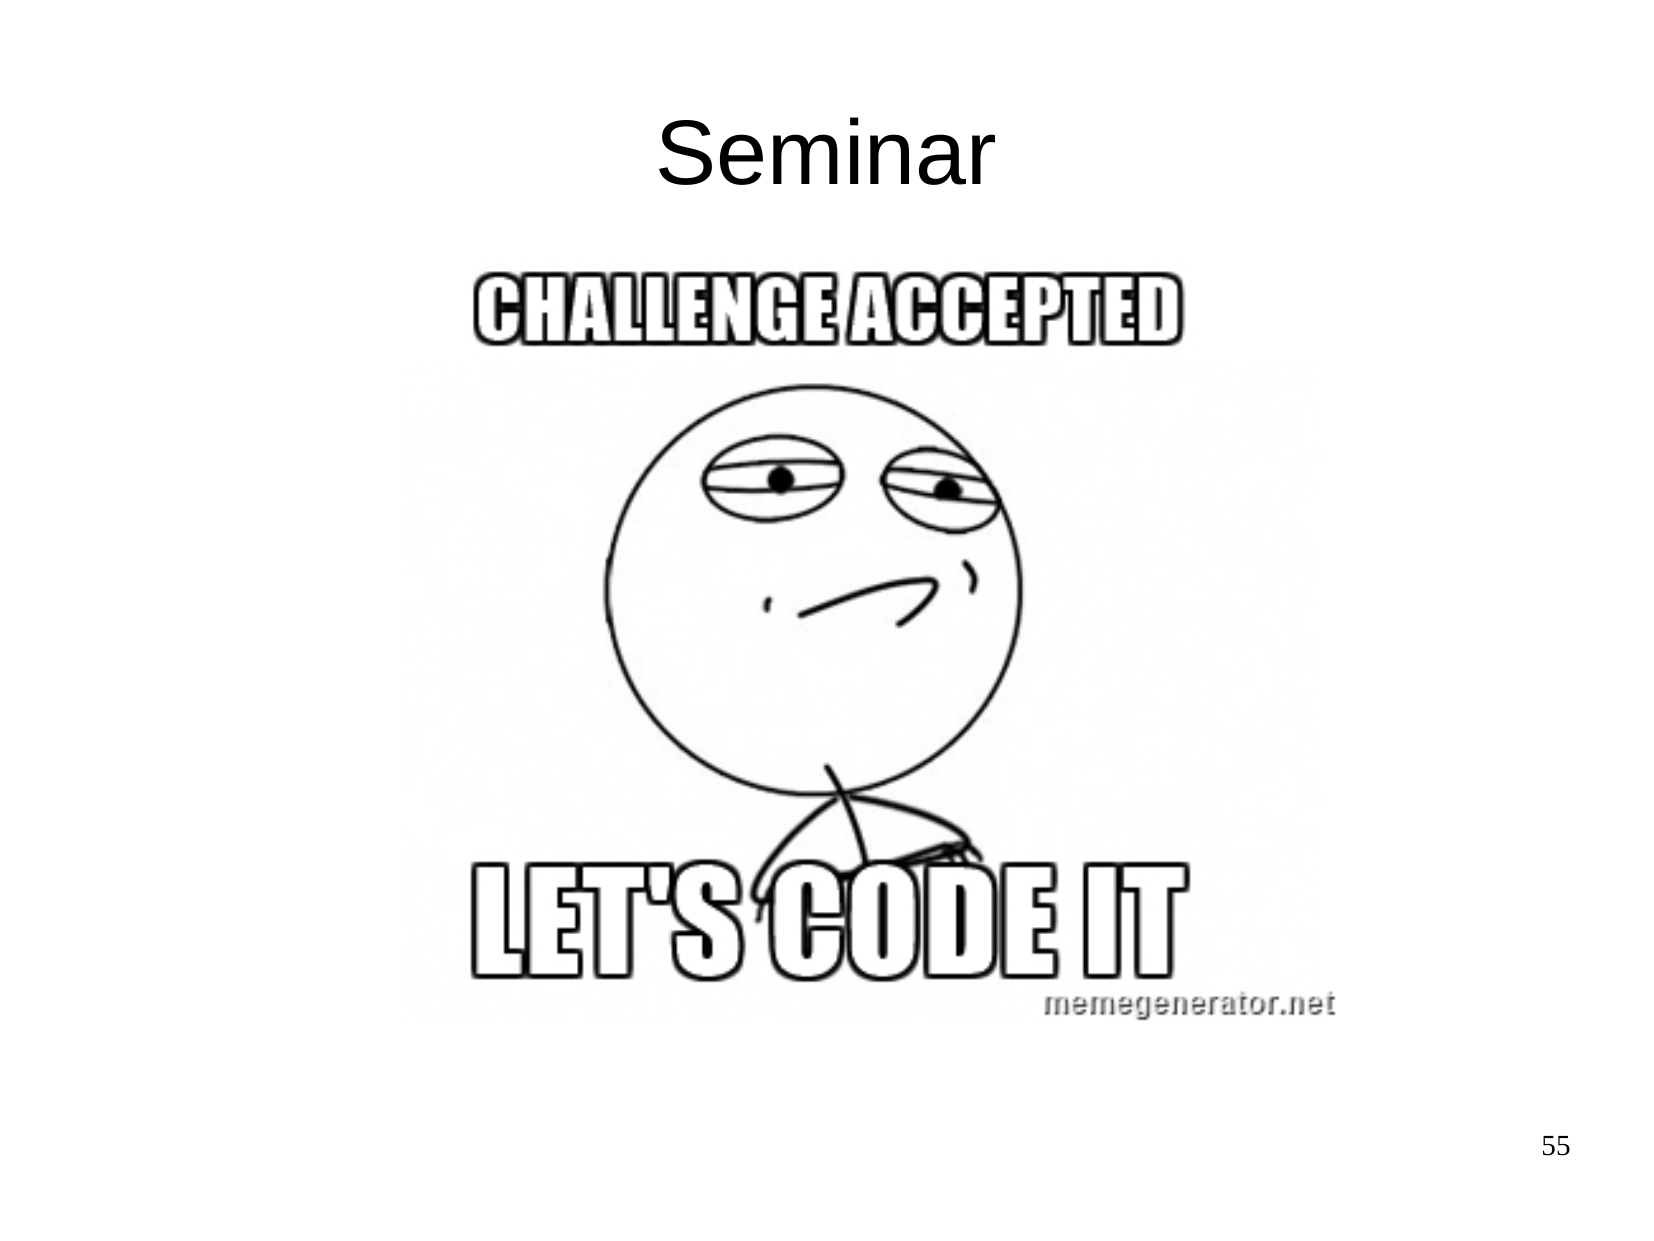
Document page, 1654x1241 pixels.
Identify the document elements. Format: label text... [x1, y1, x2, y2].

title Seminar [82, 49, 1571, 257]
picture [322, 260, 1338, 1023]
